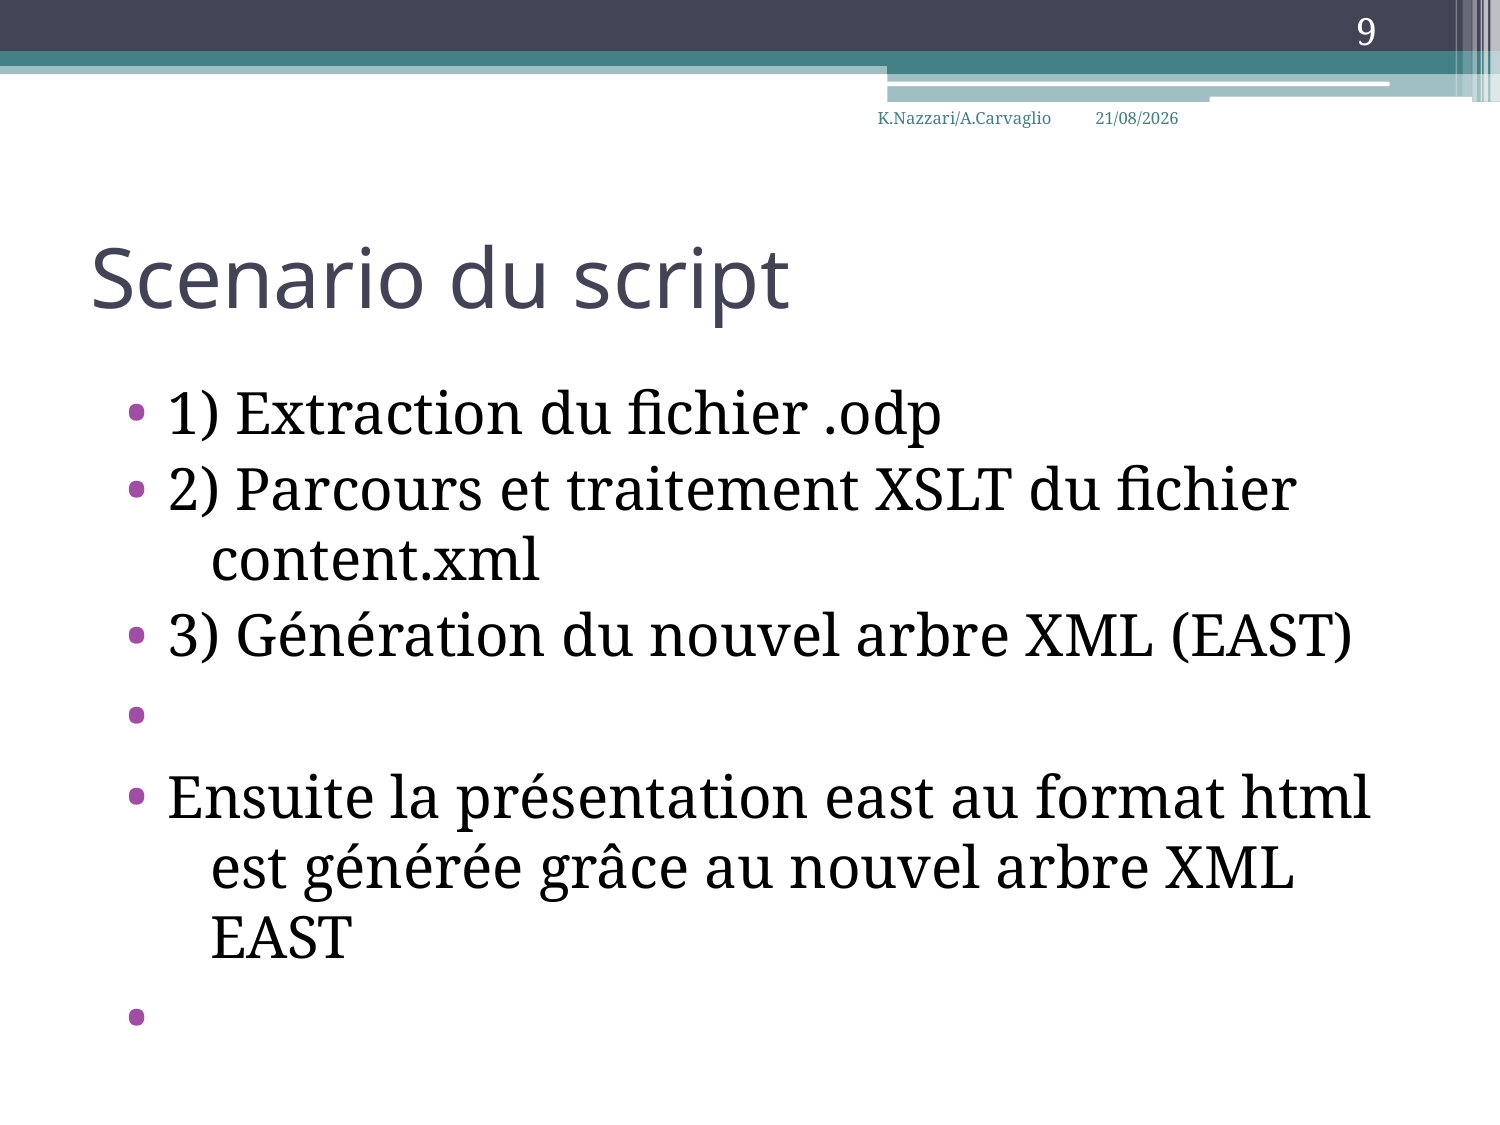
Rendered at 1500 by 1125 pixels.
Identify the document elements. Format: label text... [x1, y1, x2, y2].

text_box [1081, 100, 1238, 176]
list 1) Extraction du fichier .odp 2) Parcours et traitement XSLT du fichier content.xml 3) Génération du nouvel arbre XML (EAST) Ensuite la présentation east au format html est générée grâce au nouvel arbre XML EAST [75, 368, 1426, 1079]
title Scenario du script [75, 187, 1426, 363]
text_box 10 [1341, 0, 1467, 61]
text_box K.Nazzari/A.Carvaglio [862, 100, 1081, 176]
